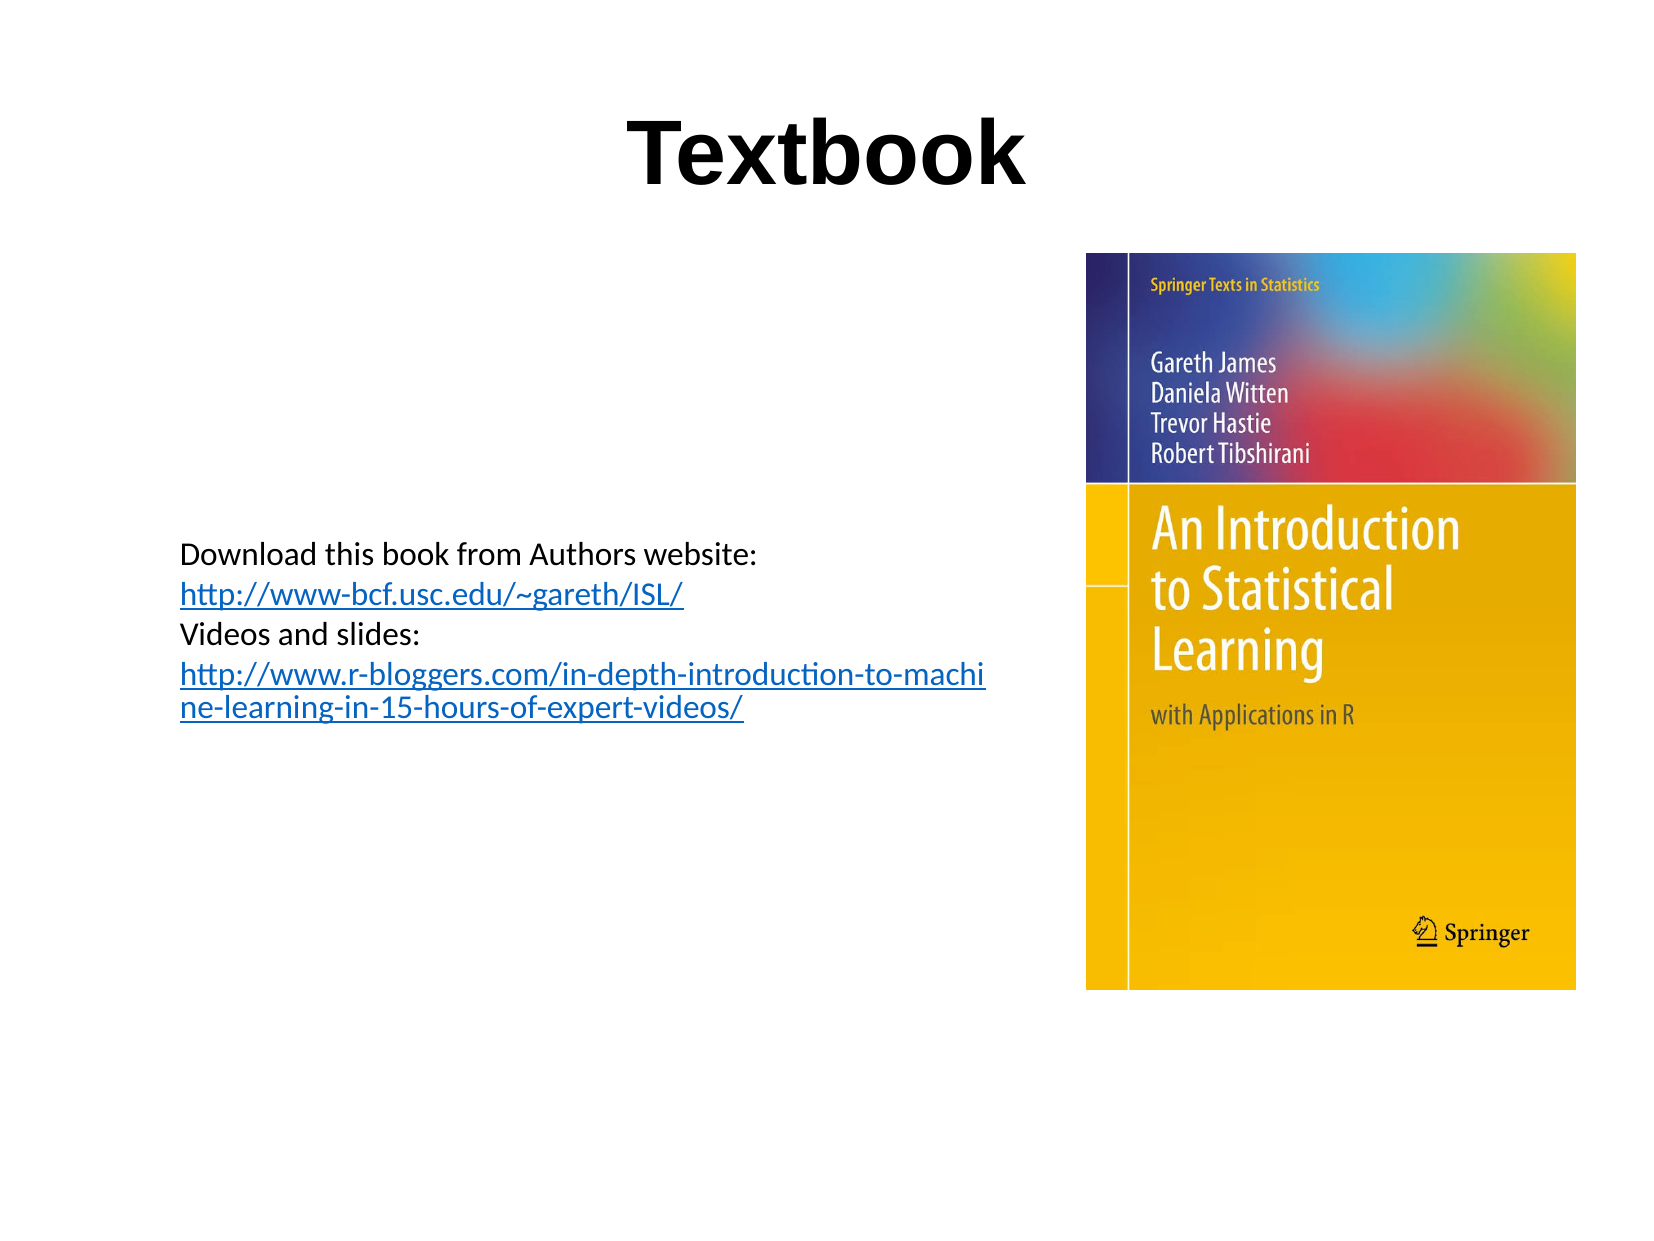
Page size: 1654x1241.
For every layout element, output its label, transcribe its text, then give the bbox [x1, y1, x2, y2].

text_box Download this book from Authors website: http://www-bcf.usc.edu/~gareth/ISL/ Videos and slides: http://www.r-bloggers.com/in-depth-introduction-to-machine-learning-in-15-hours-of-expert-videos/ [165, 524, 1006, 740]
picture [1086, 253, 1576, 991]
title Textbook [82, 49, 1571, 257]
